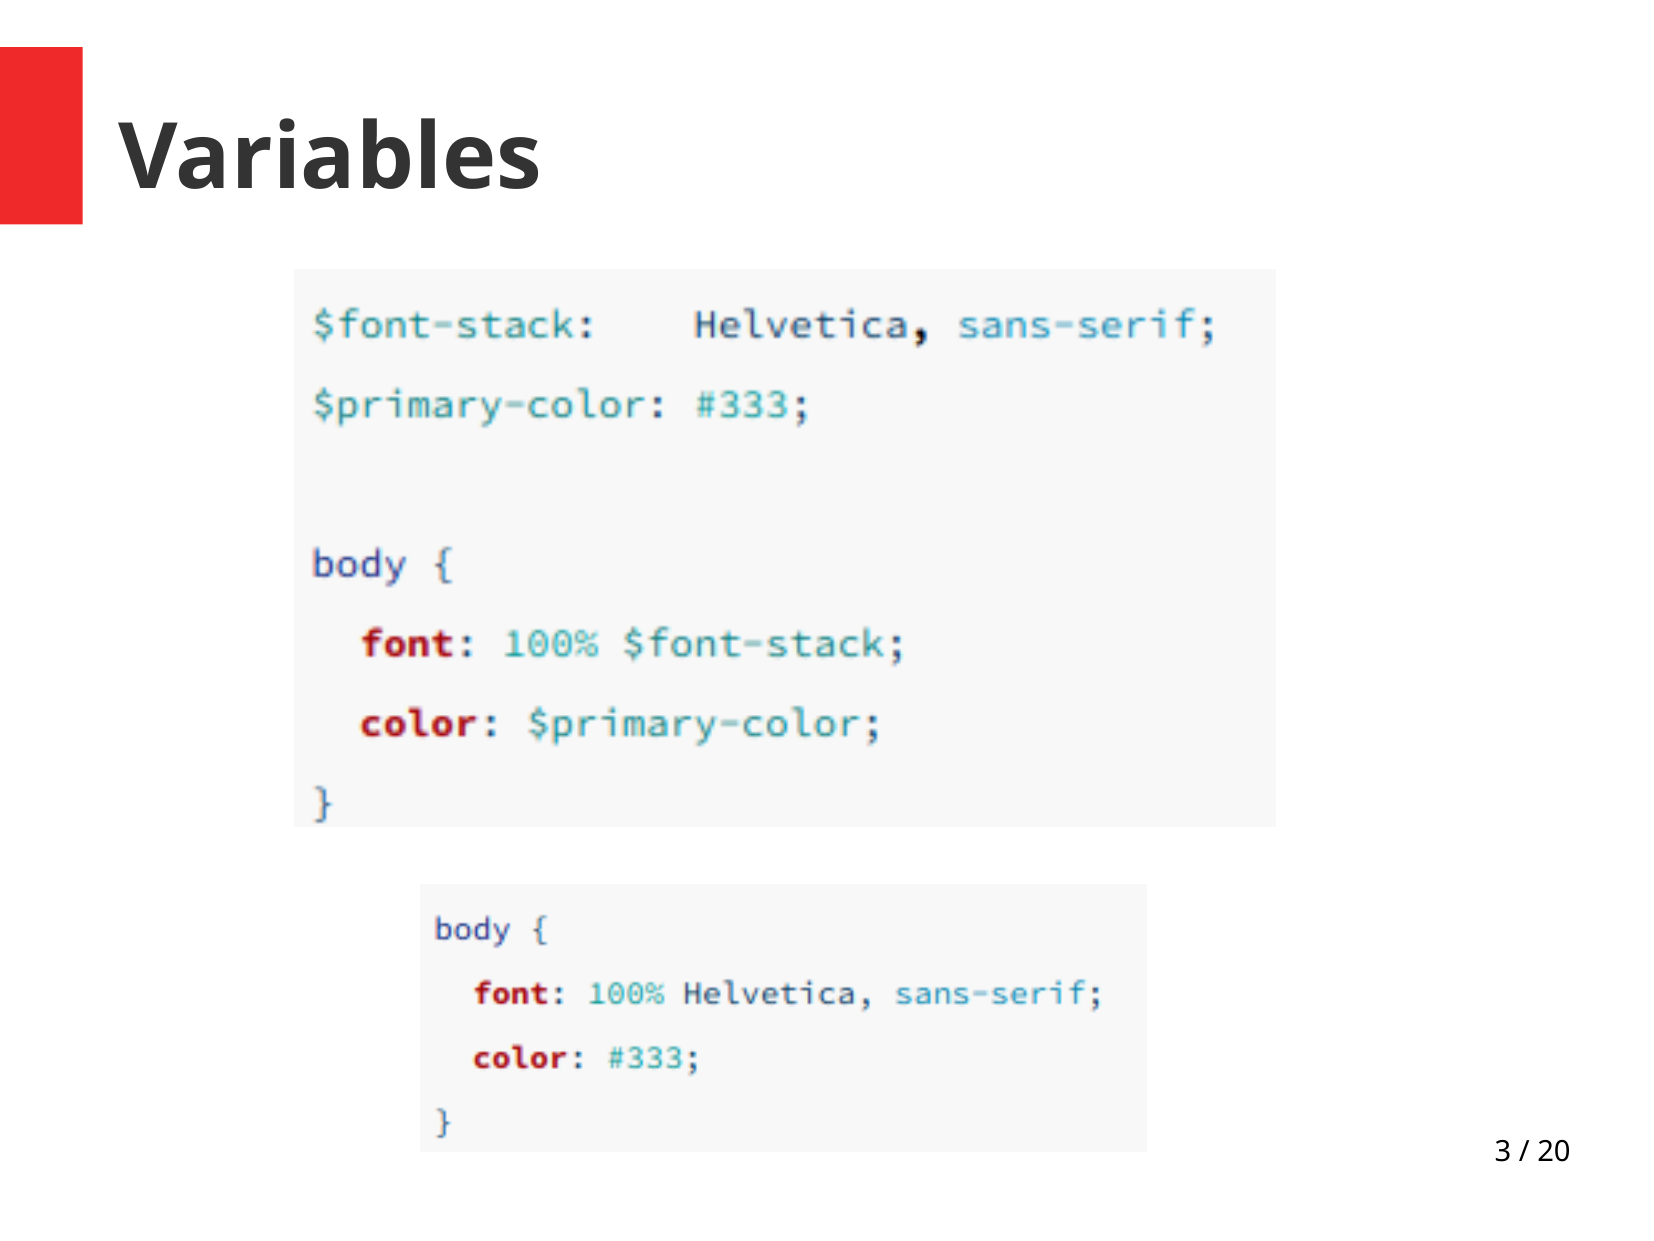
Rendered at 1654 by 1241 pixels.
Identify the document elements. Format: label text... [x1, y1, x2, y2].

title Variables [118, 49, 1571, 257]
picture [294, 269, 1276, 827]
picture [420, 884, 1147, 1152]
